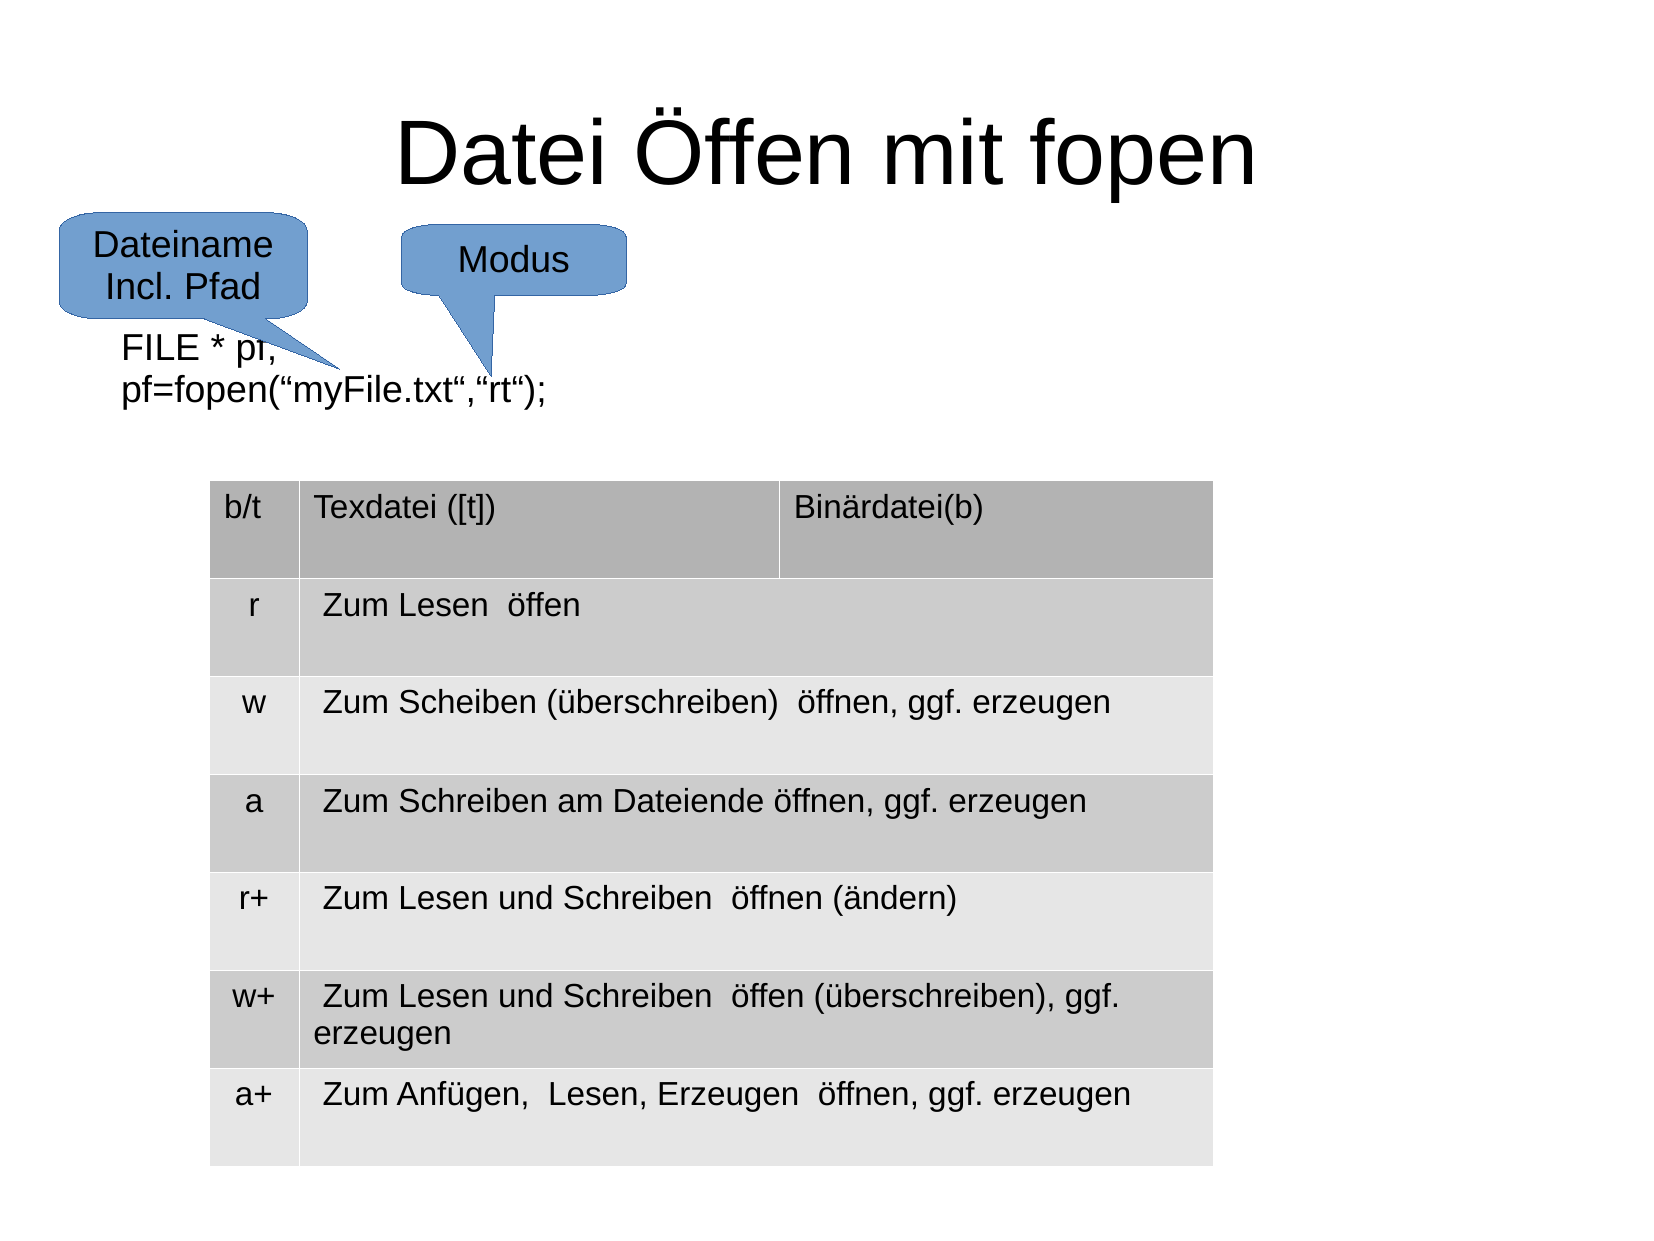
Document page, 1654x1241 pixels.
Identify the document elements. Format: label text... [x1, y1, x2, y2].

table_cell Zum Scheiben (überschreiben) öffnen, ggf. erzeugen [300, 677, 1213, 774]
table_cell w [210, 677, 299, 774]
table_cell a+ [210, 1069, 299, 1166]
table_cell Zum Lesen öffen [300, 579, 1213, 676]
table_cell r [210, 579, 299, 676]
text_box FILE * pf; pf=fopen(“myFile.txt“,“rt“); [106, 318, 1583, 1205]
text_box Dateiname Incl. Pfad [59, 212, 340, 370]
text_box Modus [401, 224, 627, 377]
table_cell Zum Lesen und Schreiben öffen (überschreiben), ggf. erzeugen [300, 971, 1213, 1068]
table_header Texdatei ([t]) [300, 481, 779, 578]
table_cell r+ [210, 873, 299, 970]
table_cell Zum Anfügen, Lesen, Erzeugen öffnen, ggf. erzeugen [300, 1069, 1213, 1166]
table_cell w+ [210, 971, 299, 1068]
table_cell Zum Schreiben am Dateiende öffnen, ggf. erzeugen [300, 775, 1213, 872]
title Datei Öffen mit fopen [82, 49, 1571, 257]
table_cell a [210, 775, 299, 872]
table_header b/t [210, 481, 299, 578]
table_cell Zum Lesen und Schreiben öffnen (ändern) [300, 873, 1213, 970]
table_header Binärdatei(b) [780, 481, 1213, 578]
